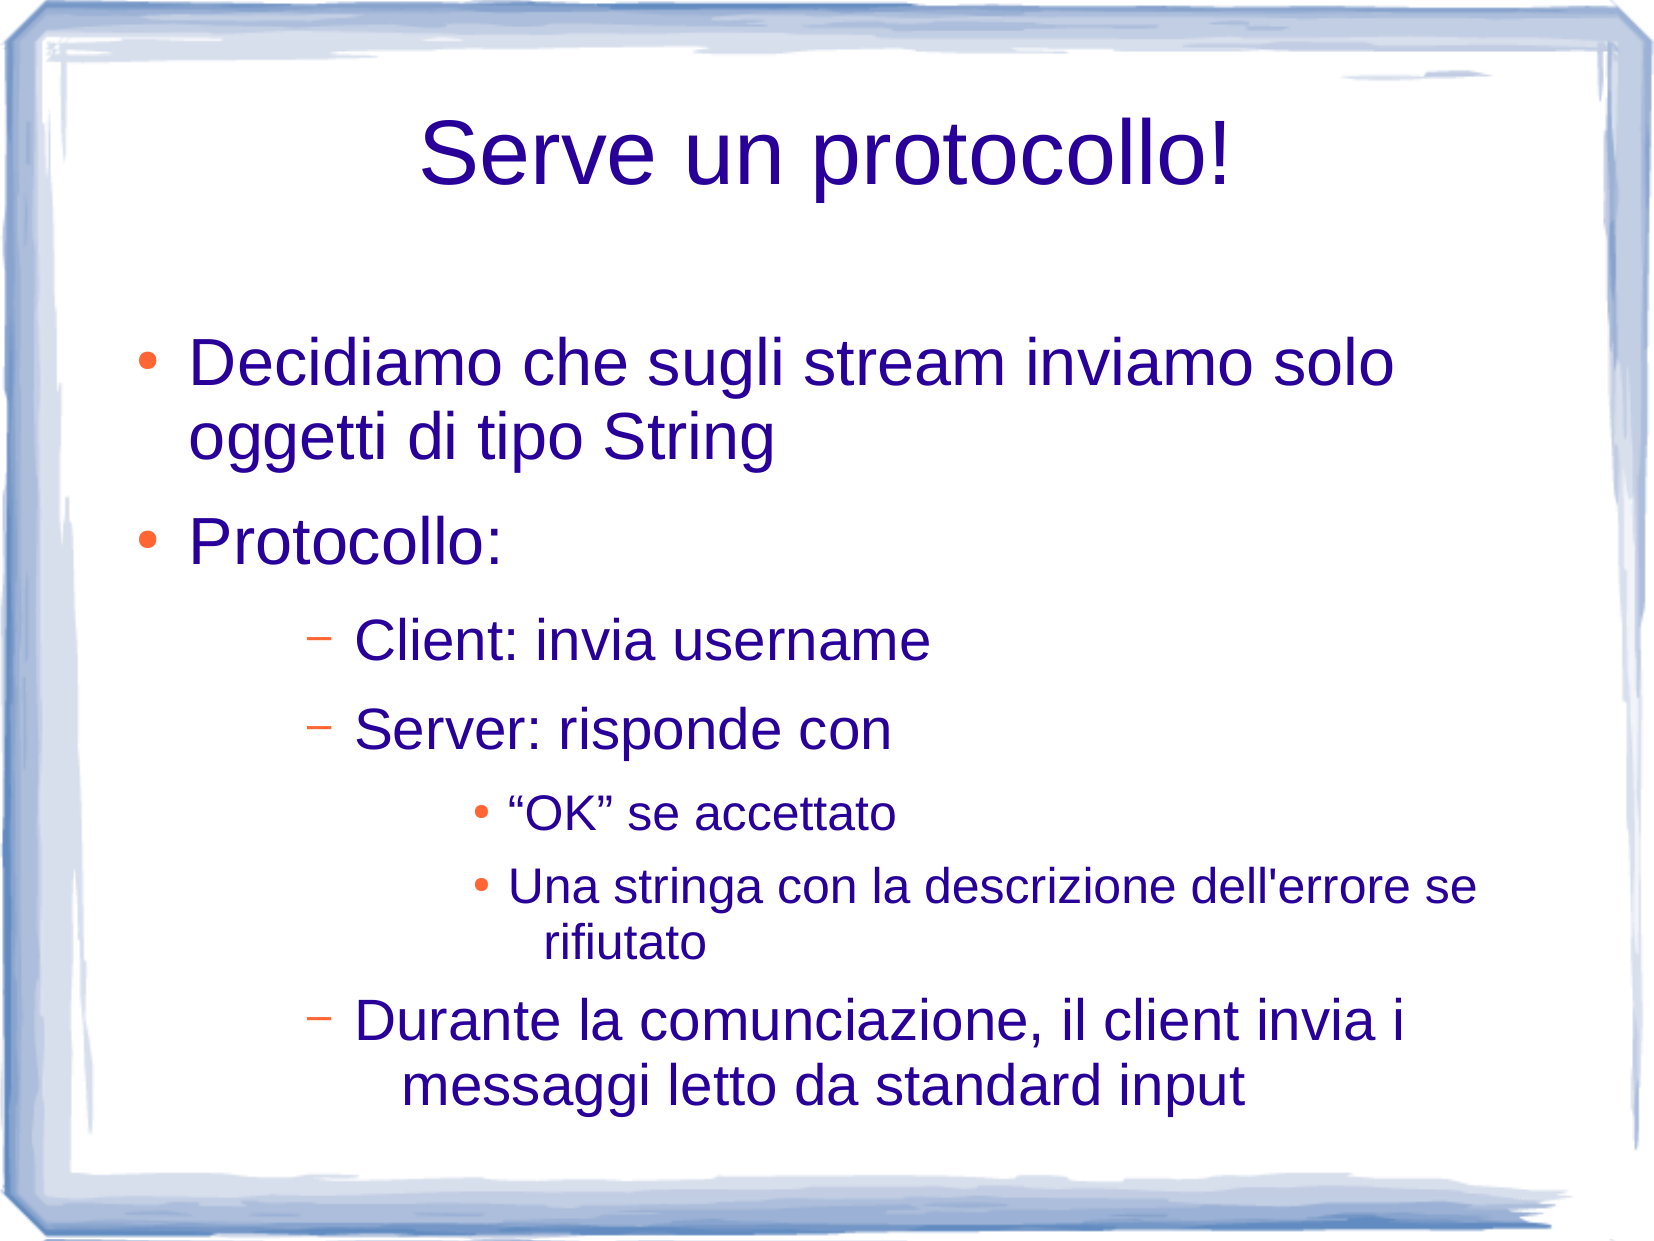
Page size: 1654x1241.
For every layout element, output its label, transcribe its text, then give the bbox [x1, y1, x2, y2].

list Decidiamo che sugli stream inviamo solo oggetti di tipo String Protocollo: Client: invia username Server: risponde con “OK” se accettato Una stringa con la descrizione dell'errore se rifiutato Durante la comunciazione, il client invia i messaggi letto da standard input [118, 324, 1571, 1119]
picture [0, 0, 1654, 1241]
title Serve un protocollo! [82, 49, 1571, 257]
